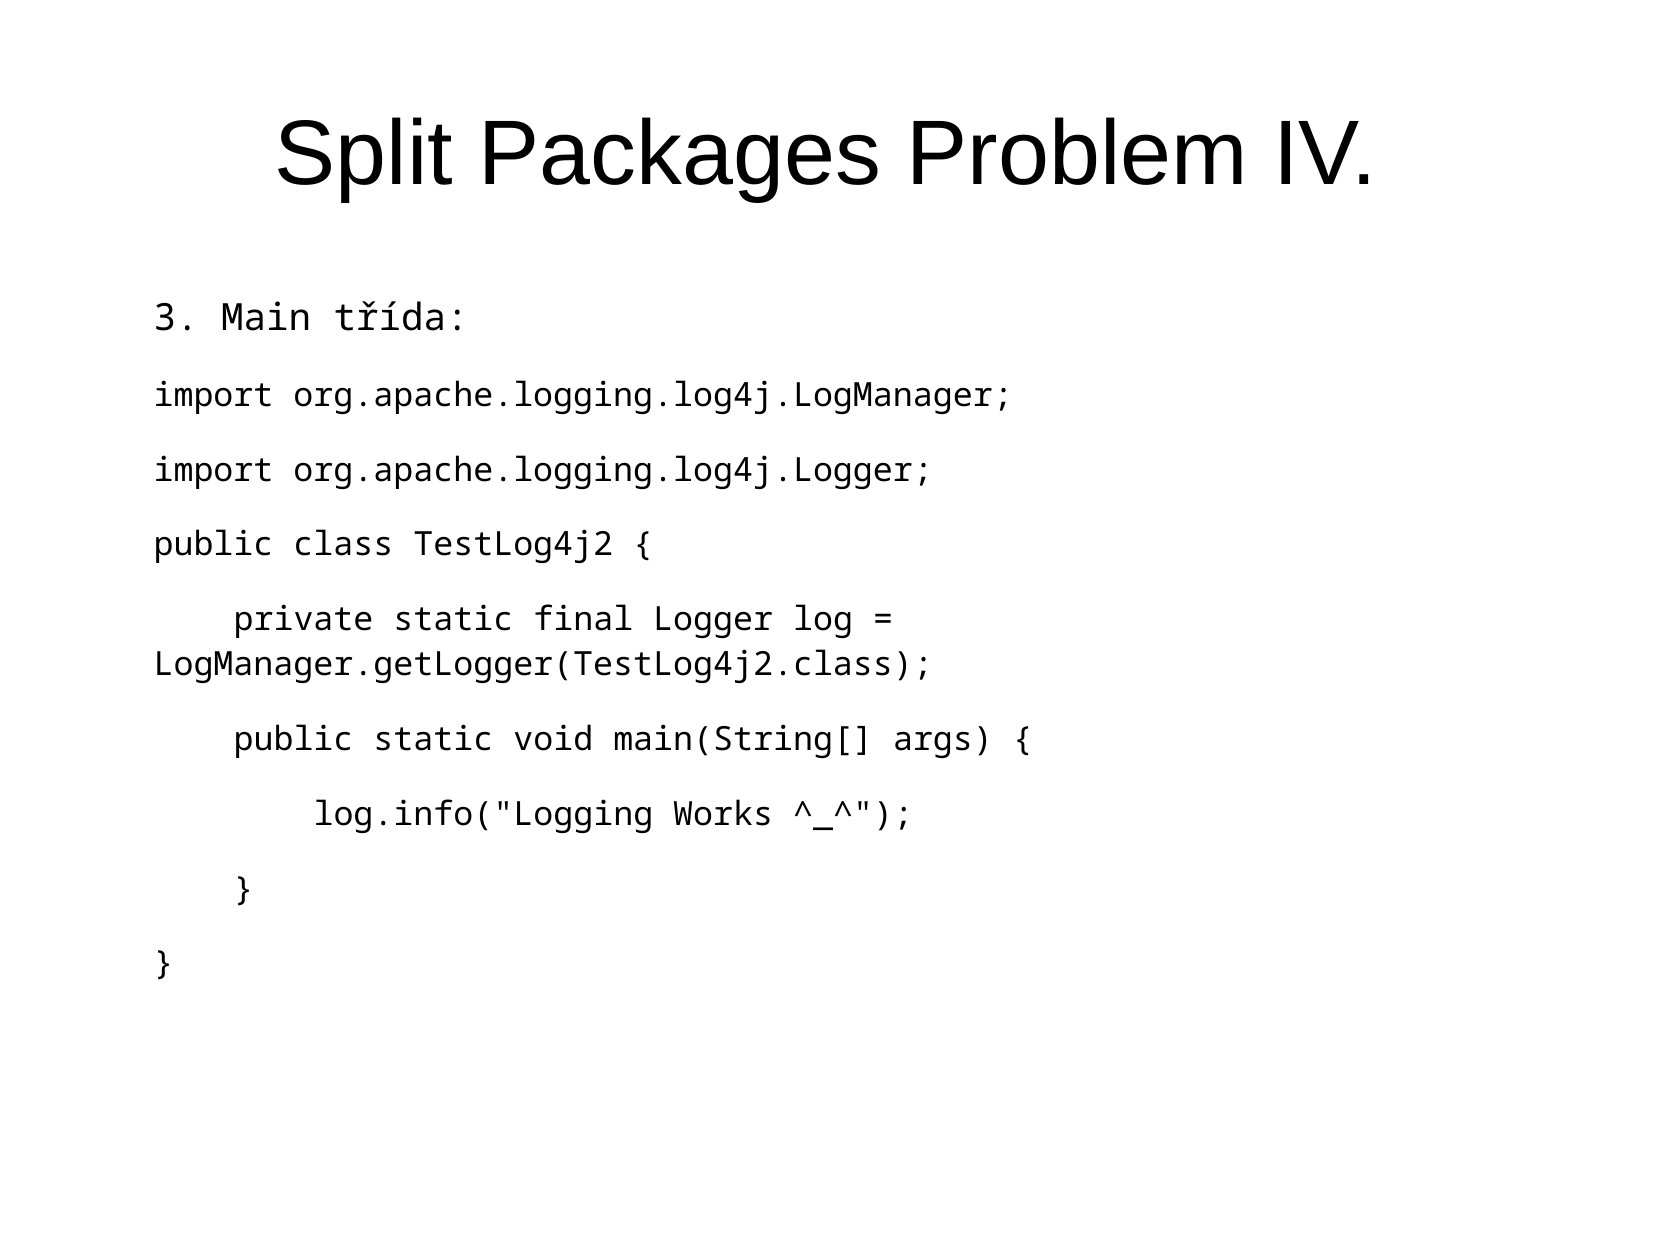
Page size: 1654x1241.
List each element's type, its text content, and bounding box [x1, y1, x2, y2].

list 3. Main třída: import org.apache.logging.log4j.LogManager; import org.apache.logging.log4j.Logger; public class TestLog4j2 { private static final Logger log = LogManager.getLogger(TestLog4j2.class); public static void main(String[] args) { log.info("Logging Works ^_^"); } } [82, 290, 1630, 1205]
title Split Packages Problem IV. [82, 49, 1571, 257]
